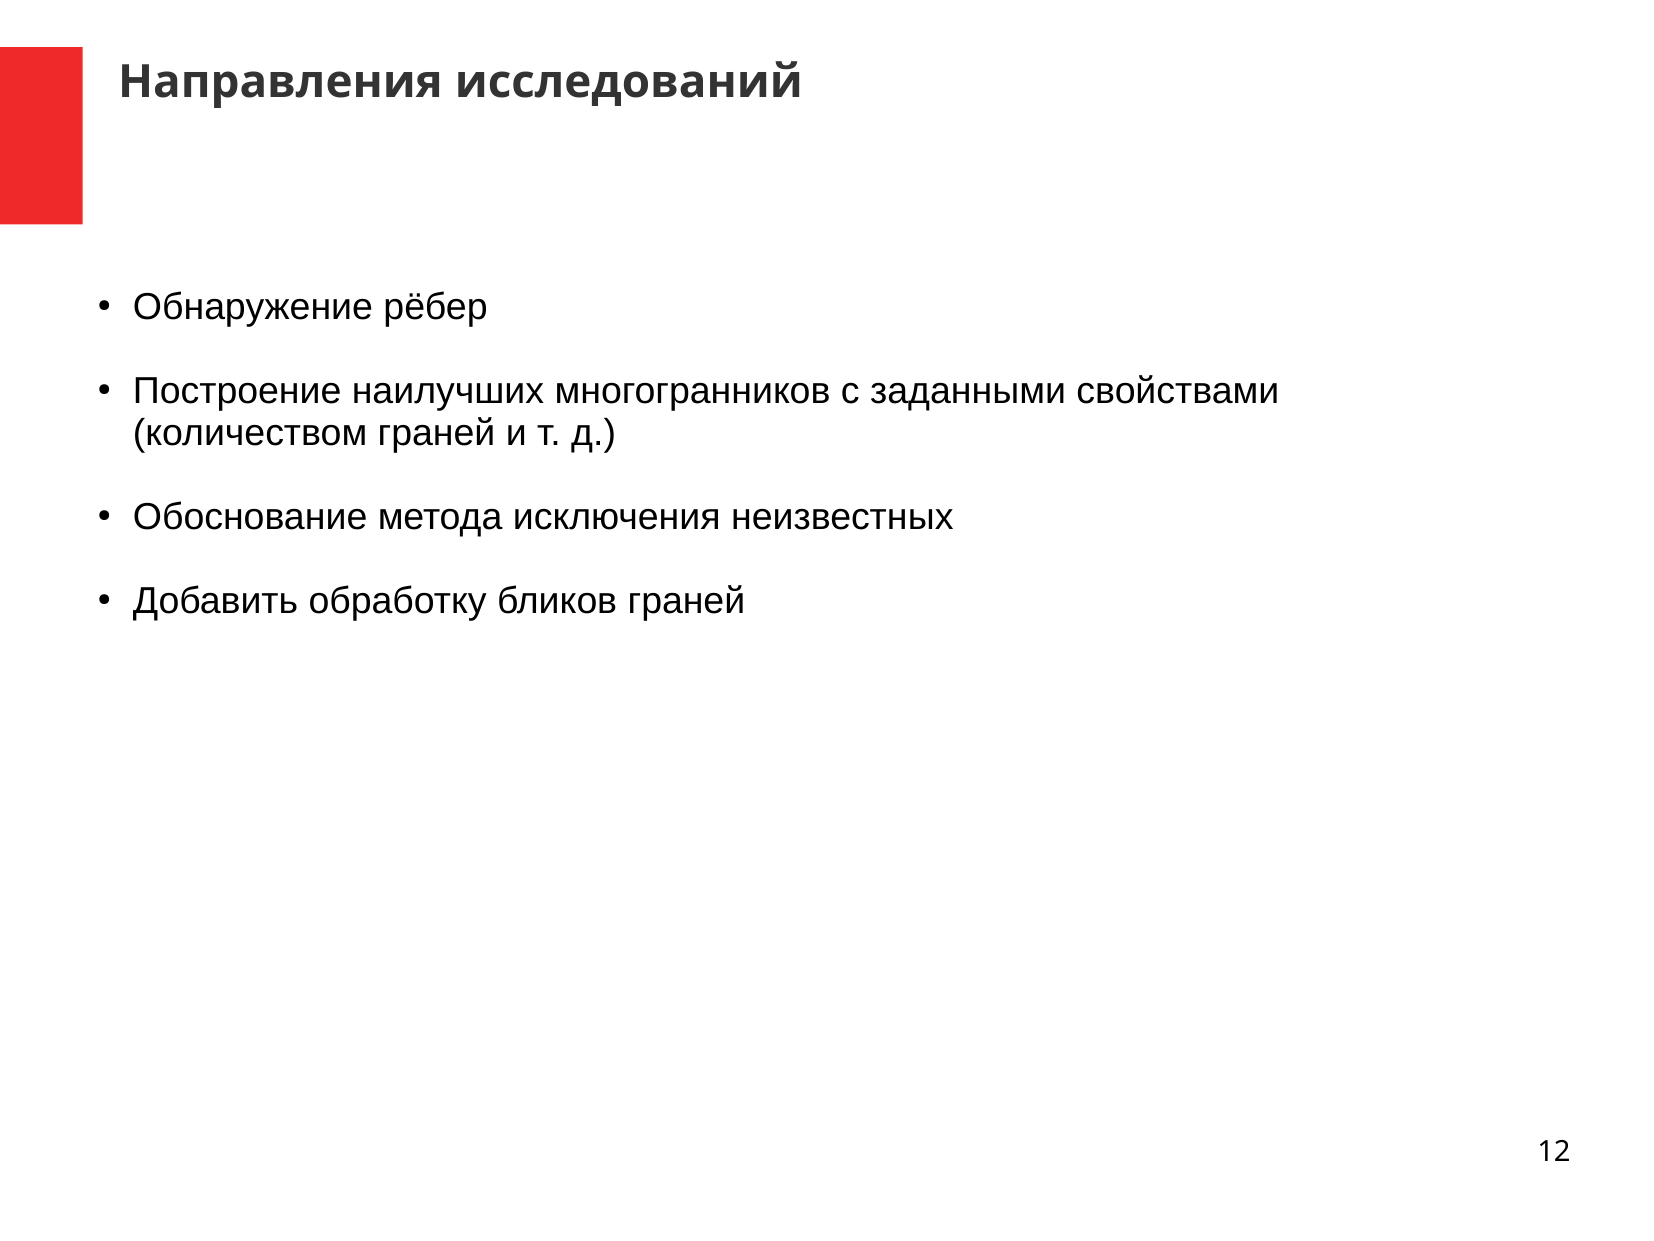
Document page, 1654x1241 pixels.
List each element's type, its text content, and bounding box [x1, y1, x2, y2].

text_box Обнаружение рёбер Построение наилучших многогранников с заданными свойствами (количеством граней и т. д.) Обоснование метода исключения неизвестных Добавить обработку бликов граней [82, 236, 1501, 629]
title Направления исследований [118, 0, 1571, 184]
